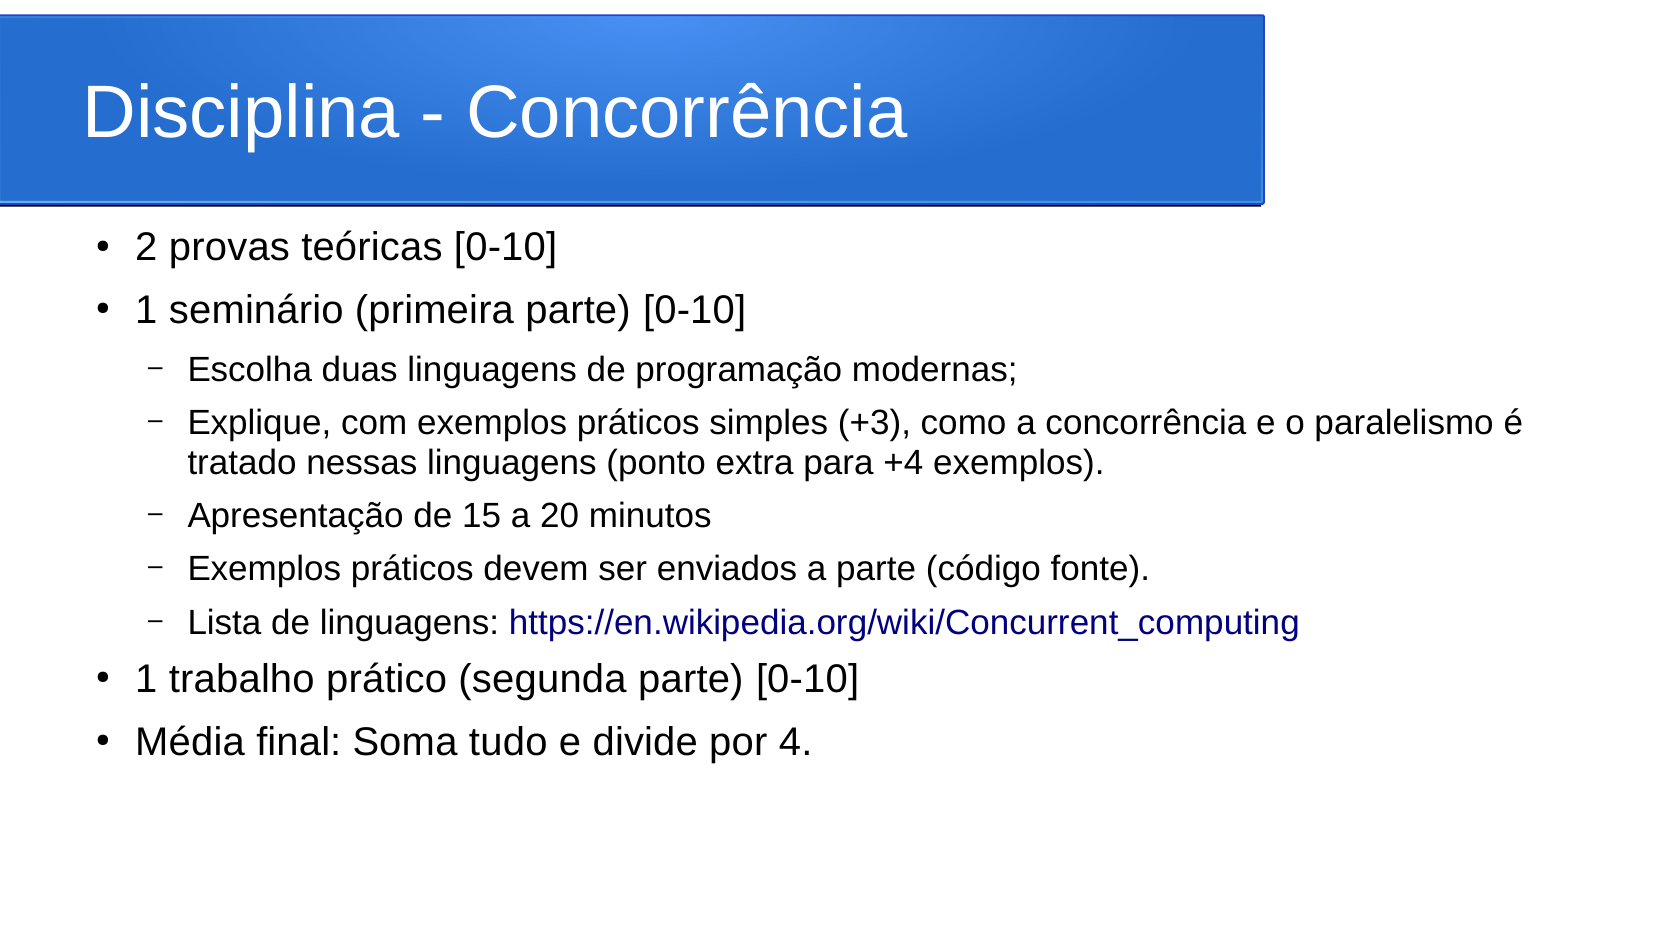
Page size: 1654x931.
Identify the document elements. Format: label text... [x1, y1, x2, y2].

list 2 provas teóricas [0-10] 1 seminário (primeira parte) [0-10] Escolha duas linguagens de programação modernas; Explique, com exemplos práticos simples (+3), como a concorrência e o paralelismo é tratado nessas linguagens (ponto extra para +4 exemplos). Apresentação de 15 a 20 minutos Exemplos práticos devem ser enviados a parte (código fonte). Lista de linguagens: https://en.wikipedia.org/wiki/Concurrent_computing 1 trabalho prático (segunda parte) [0-10] Média final: Soma tudo e divide por 4. [82, 224, 1571, 764]
title Disciplina - Concorrência [82, 35, 1235, 189]
